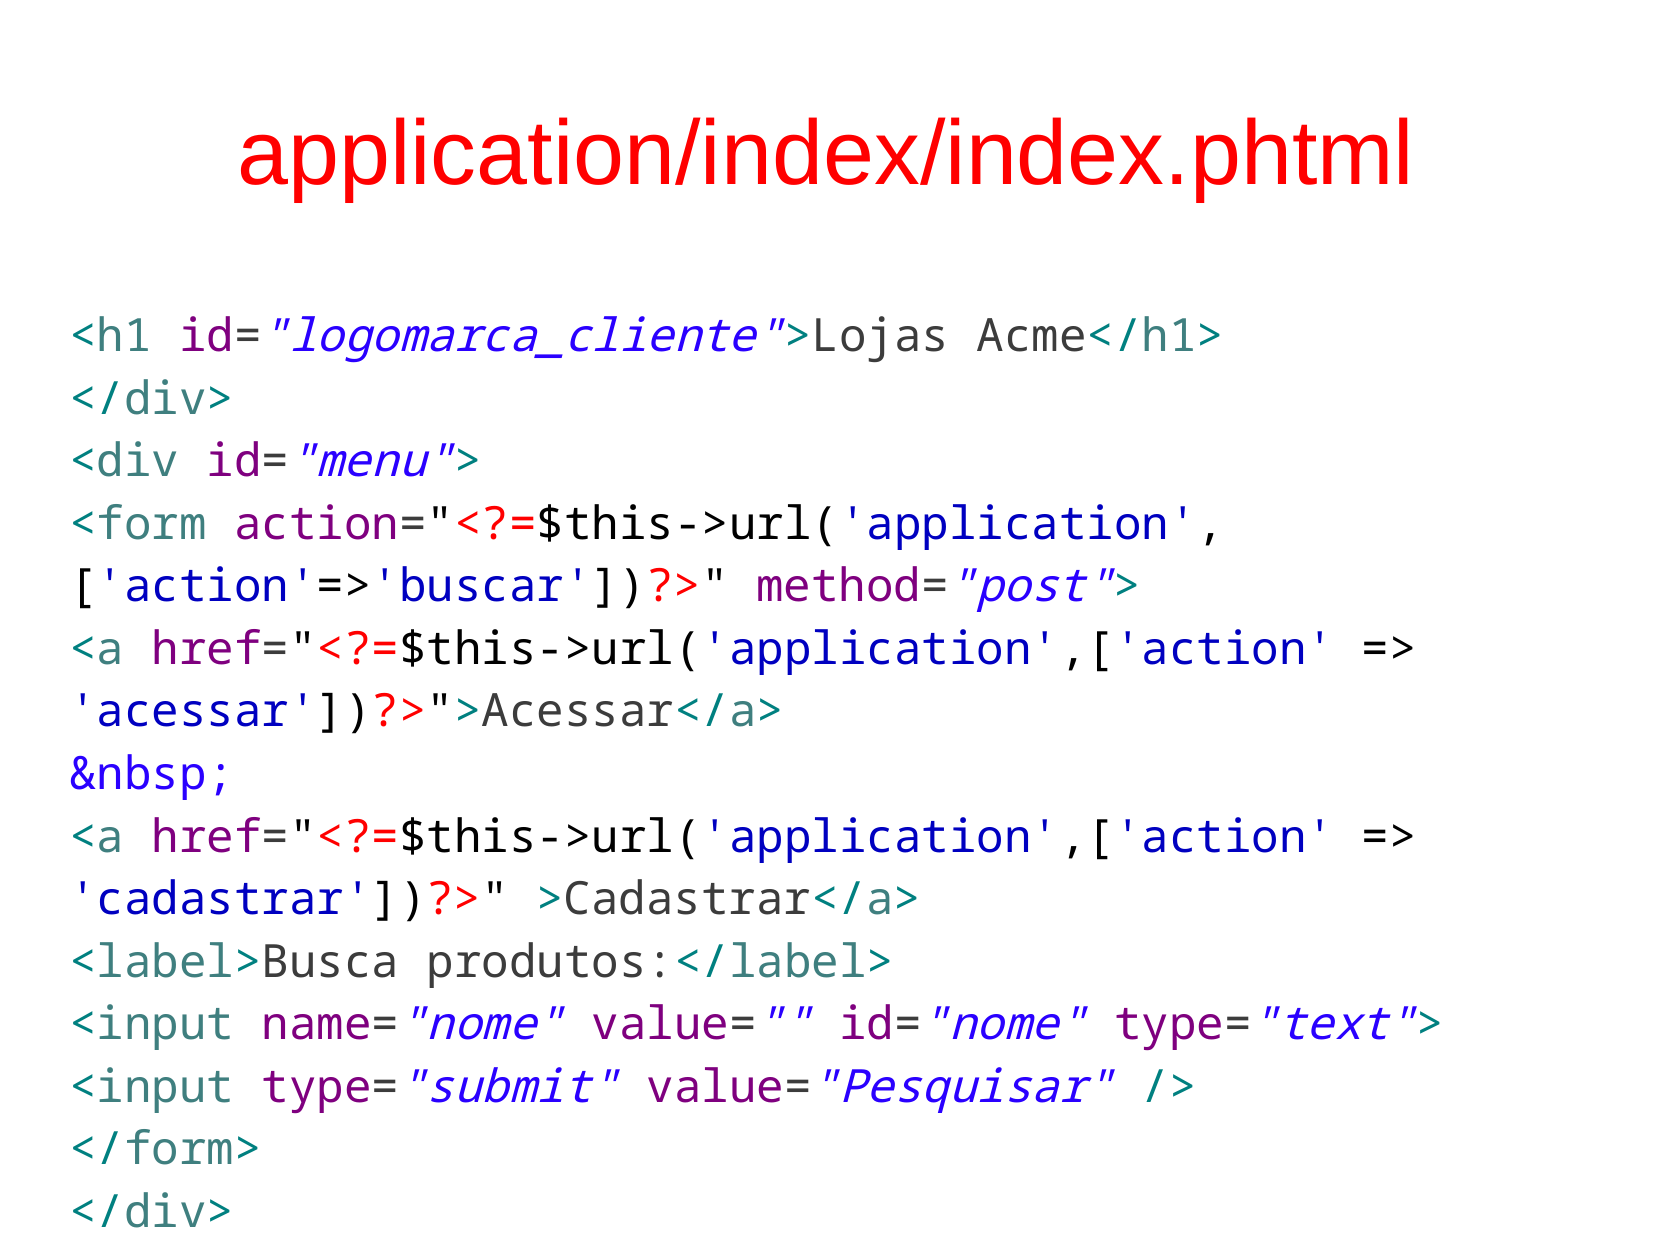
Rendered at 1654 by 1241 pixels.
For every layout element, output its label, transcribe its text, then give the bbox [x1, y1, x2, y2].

title application/index/index.phtml [82, 49, 1571, 257]
text_box <h1 id="logomarca_cliente">Lojas Acme</h1> </div> <div id="menu"> <form action="<?=$this->url('application',['action'=>'buscar'])?>" method="post"> <a href="<?=$this->url('application',['action' => 'acessar'])?>">Acessar</a> &nbsp; <a href="<?=$this->url('application',['action' => 'cadastrar'])?>" >Cadastrar</a> <label>Busca produtos:</label> <input name="nome" value="" id="nome" type="text"> <input type="submit" value="Pesquisar" /> </form> </div> [54, 295, 1600, 1193]
